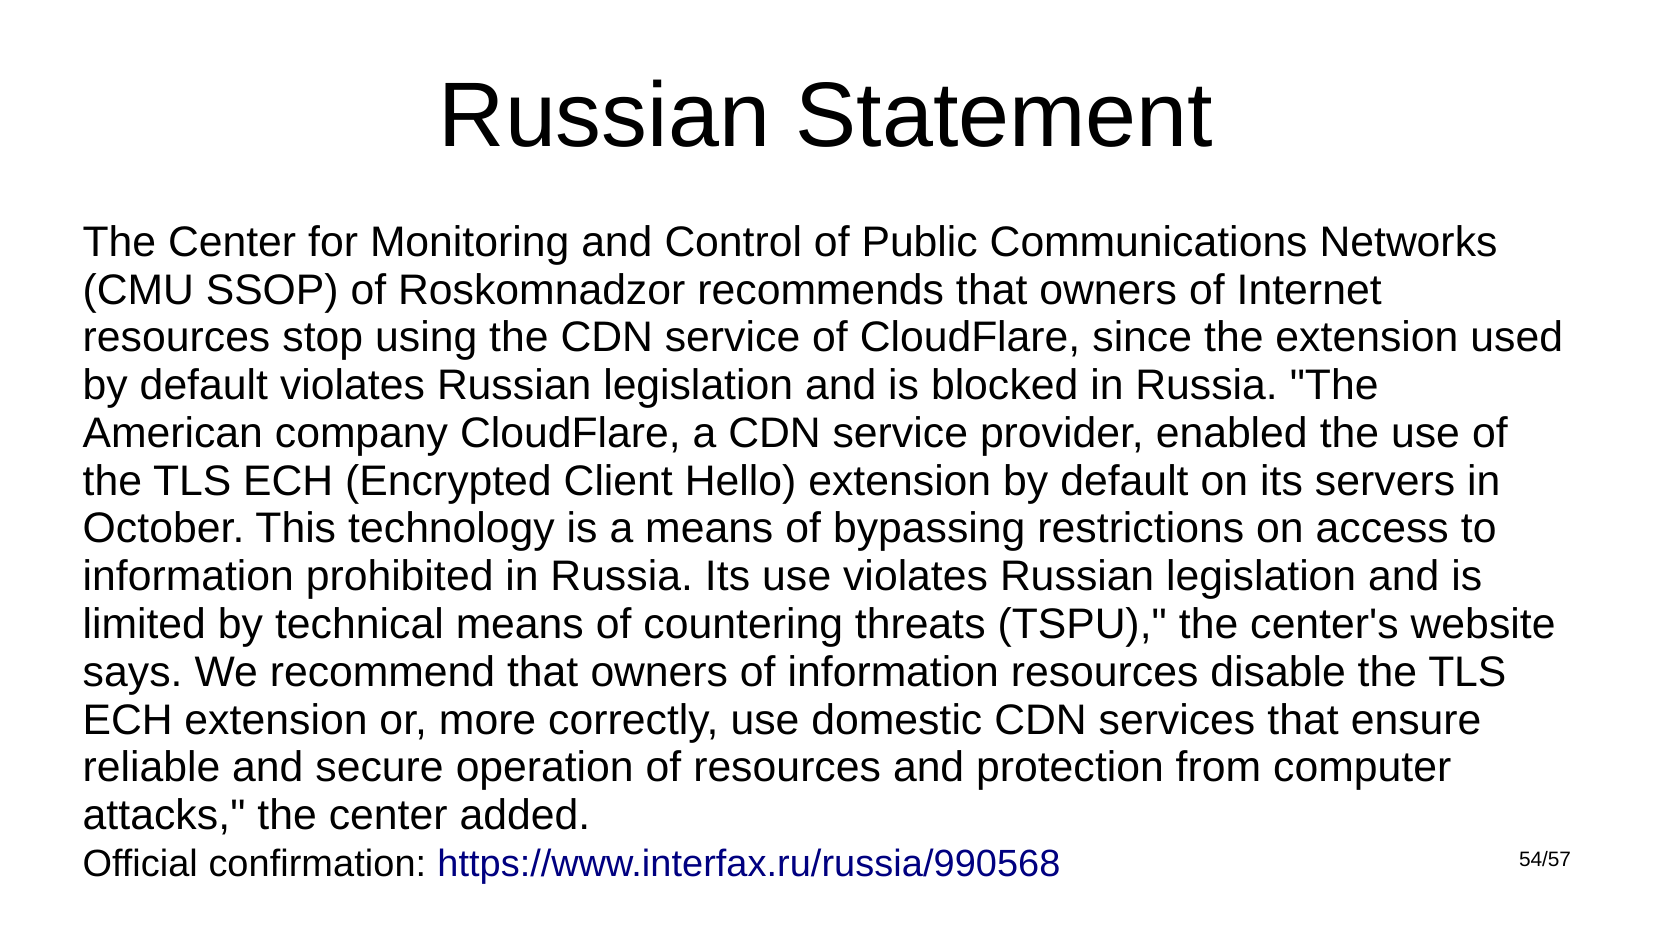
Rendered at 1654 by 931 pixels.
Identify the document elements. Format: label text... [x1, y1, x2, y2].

list The Center for Monitoring and Control of Public Communications Networks (CMU SSOP) of Roskomnadzor recommends that owners of Internet resources stop using the CDN service of CloudFlare, since the extension used by default violates Russian legislation and is blocked in Russia. "The American company CloudFlare, a CDN service provider, enabled the use of the TLS ECH (Encrypted Client Hello) extension by default on its servers in October. This technology is a means of bypassing restrictions on access to information prohibited in Russia. Its use violates Russian legislation and is limited by technical means of countering threats (TSPU)," the center's website says. We recommend that owners of information resources disable the TLS ECH extension or, more correctly, use domestic CDN services that ensure reliable and secure operation of resources and protection from computer attacks," the center added. Official confirmation: https://www.interfax.ru/russia/990568 [82, 217, 1571, 898]
title Russian Statement [82, 37, 1571, 193]
